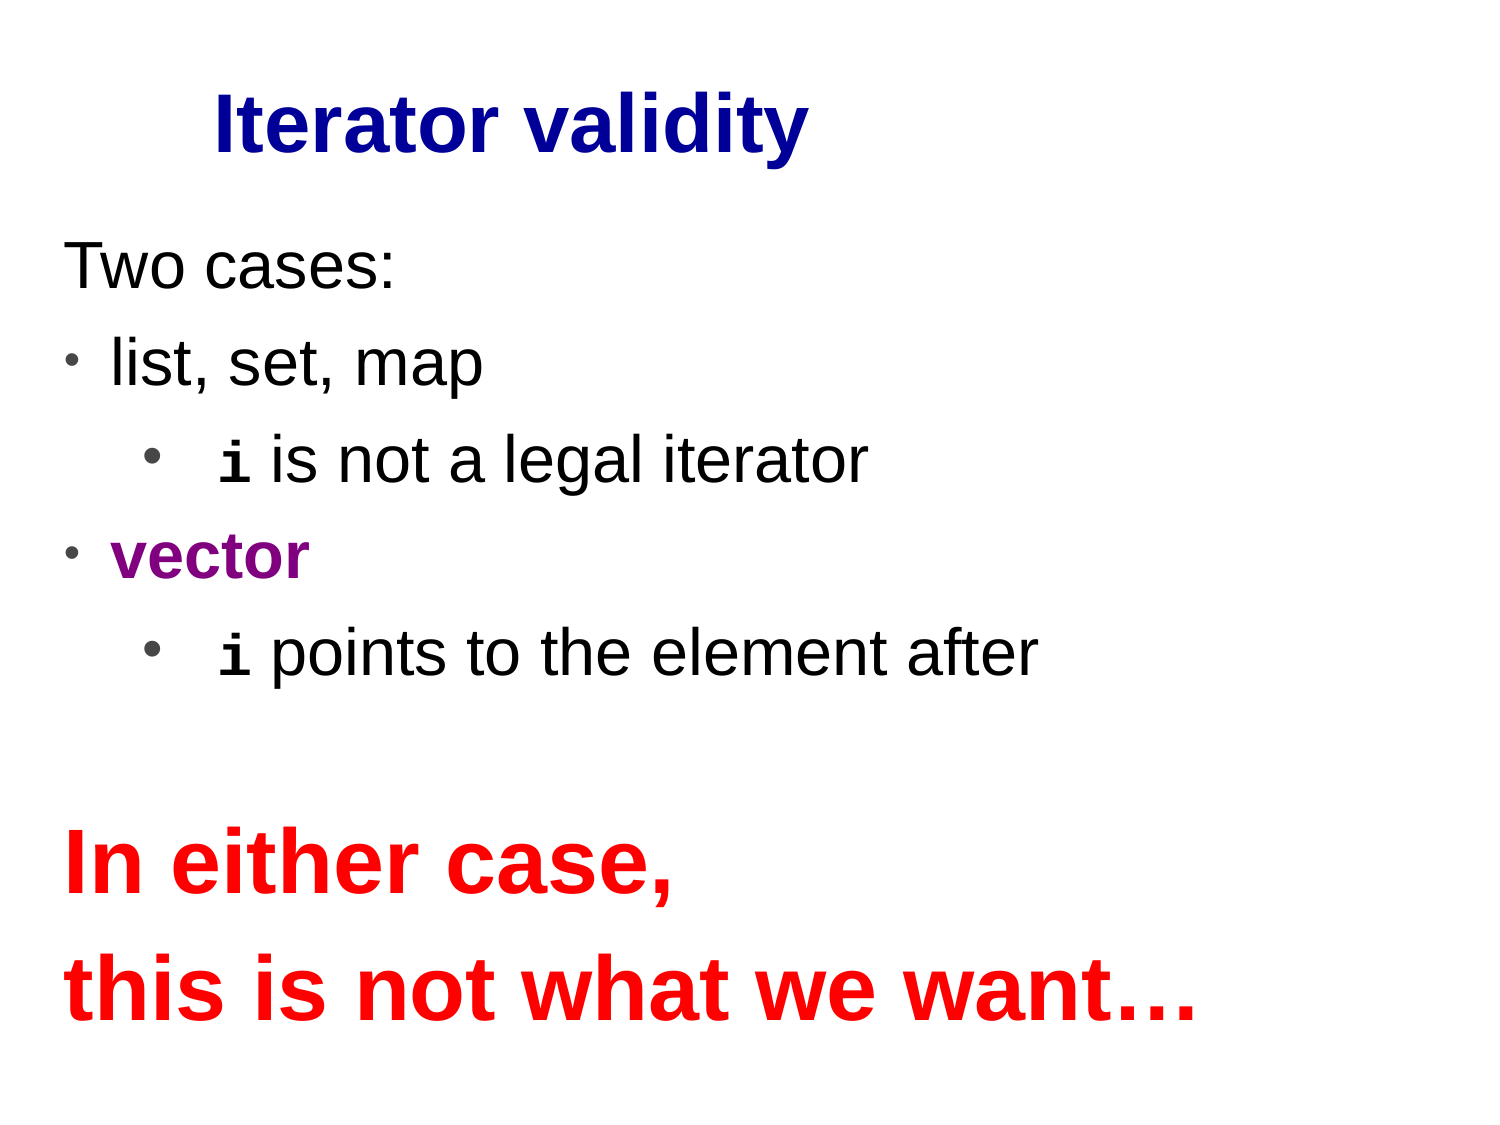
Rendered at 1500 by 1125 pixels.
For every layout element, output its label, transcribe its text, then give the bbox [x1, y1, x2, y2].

title Iterator validity [198, 17, 1468, 220]
list Two cases: list, set, map i is not a legal iterator vector i points to the element after In either case, this is not what we want… [49, 215, 1232, 1046]
